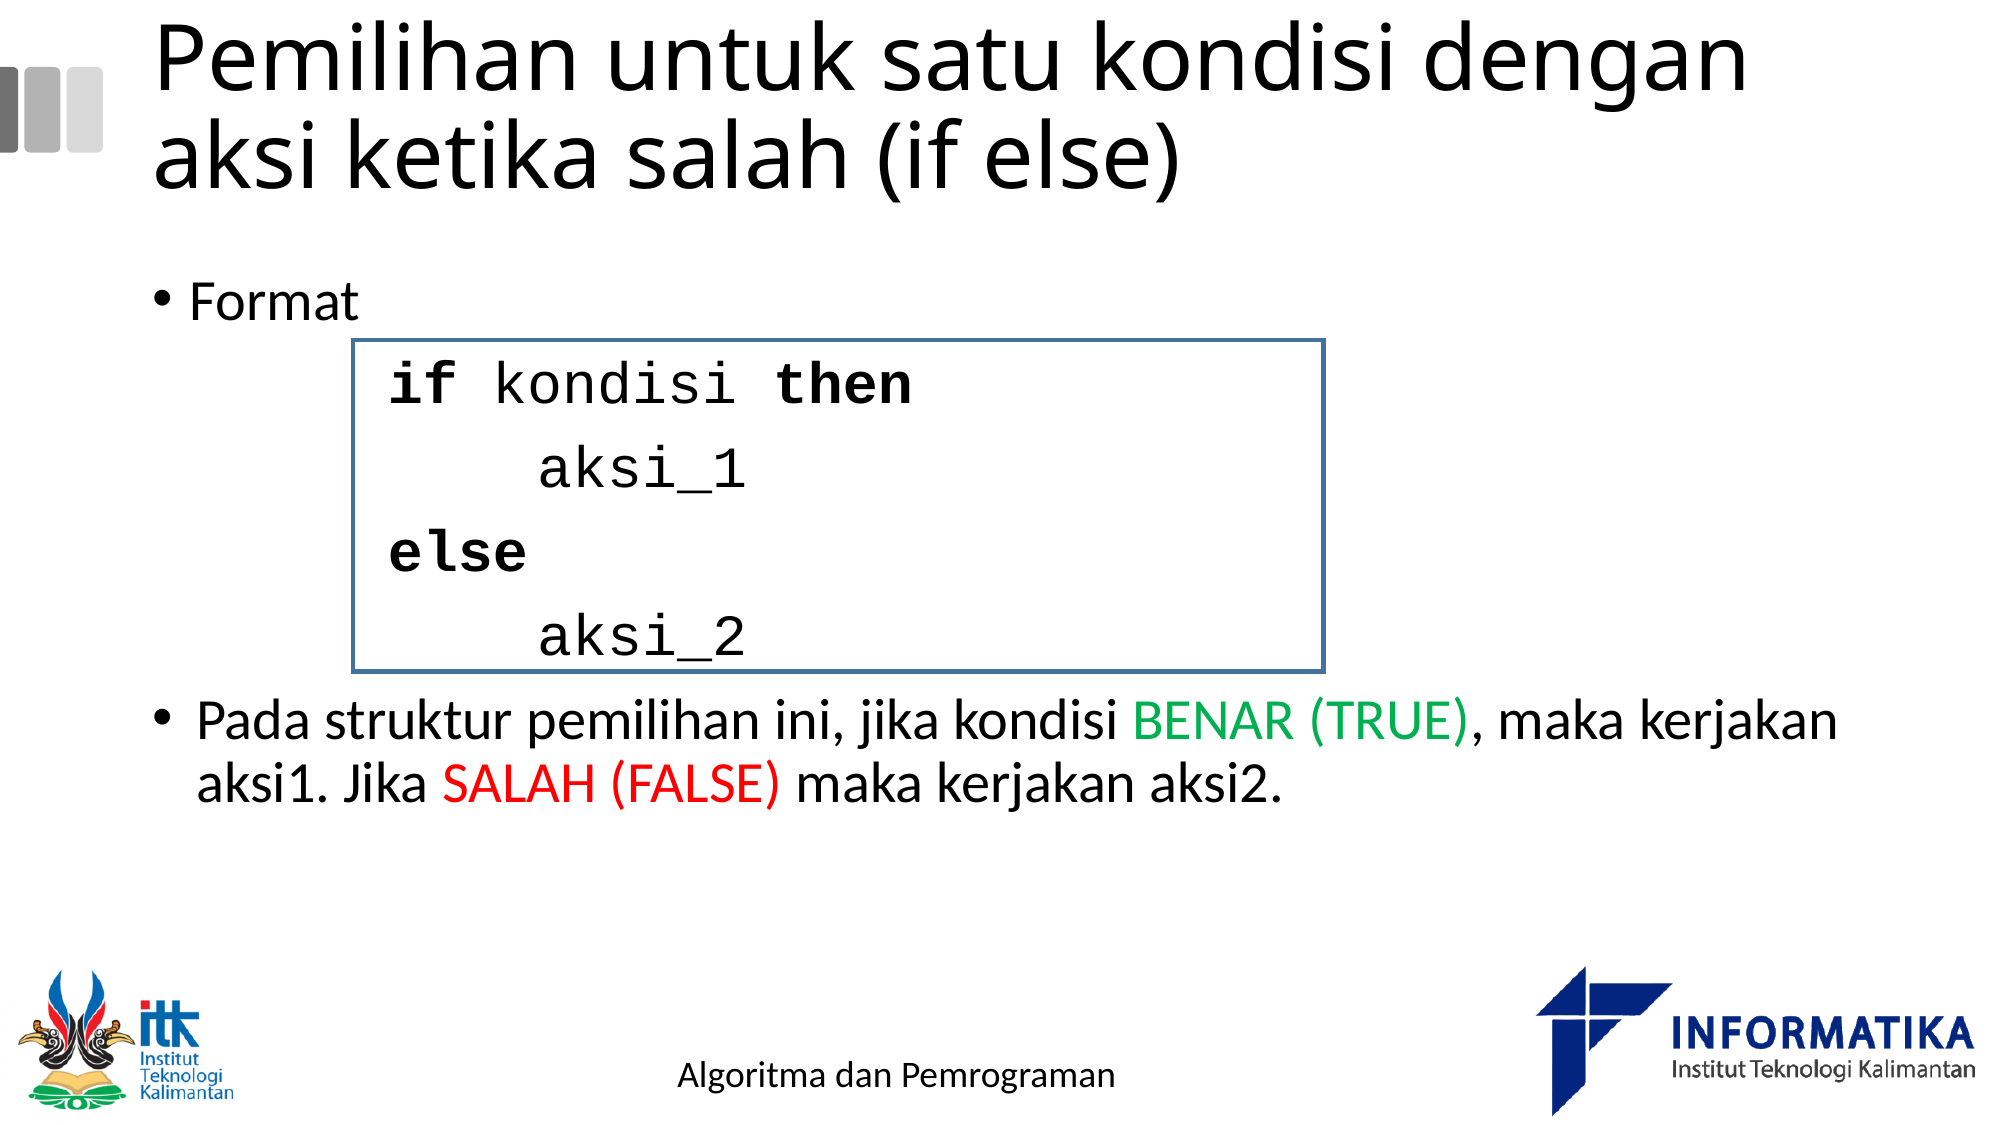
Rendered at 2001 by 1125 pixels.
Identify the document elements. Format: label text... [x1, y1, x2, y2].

text_box Format if kondisi then aksi_1 else aksi_2 Pada struktur pemilihan ini, jika kondisi BENAR (TRUE), maka kerjakan aksi1. Jika SALAH (FALSE) maka kerjakan aksi2. [137, 262, 1863, 977]
picture [0, 935, 252, 1125]
picture [1534, 965, 1976, 1118]
text_box Algoritma dan Pemrograman [662, 1042, 1338, 1103]
text_box Pemilihan untuk satu kondisi dengan aksi ketika salah (if else) [137, 1, 1863, 219]
